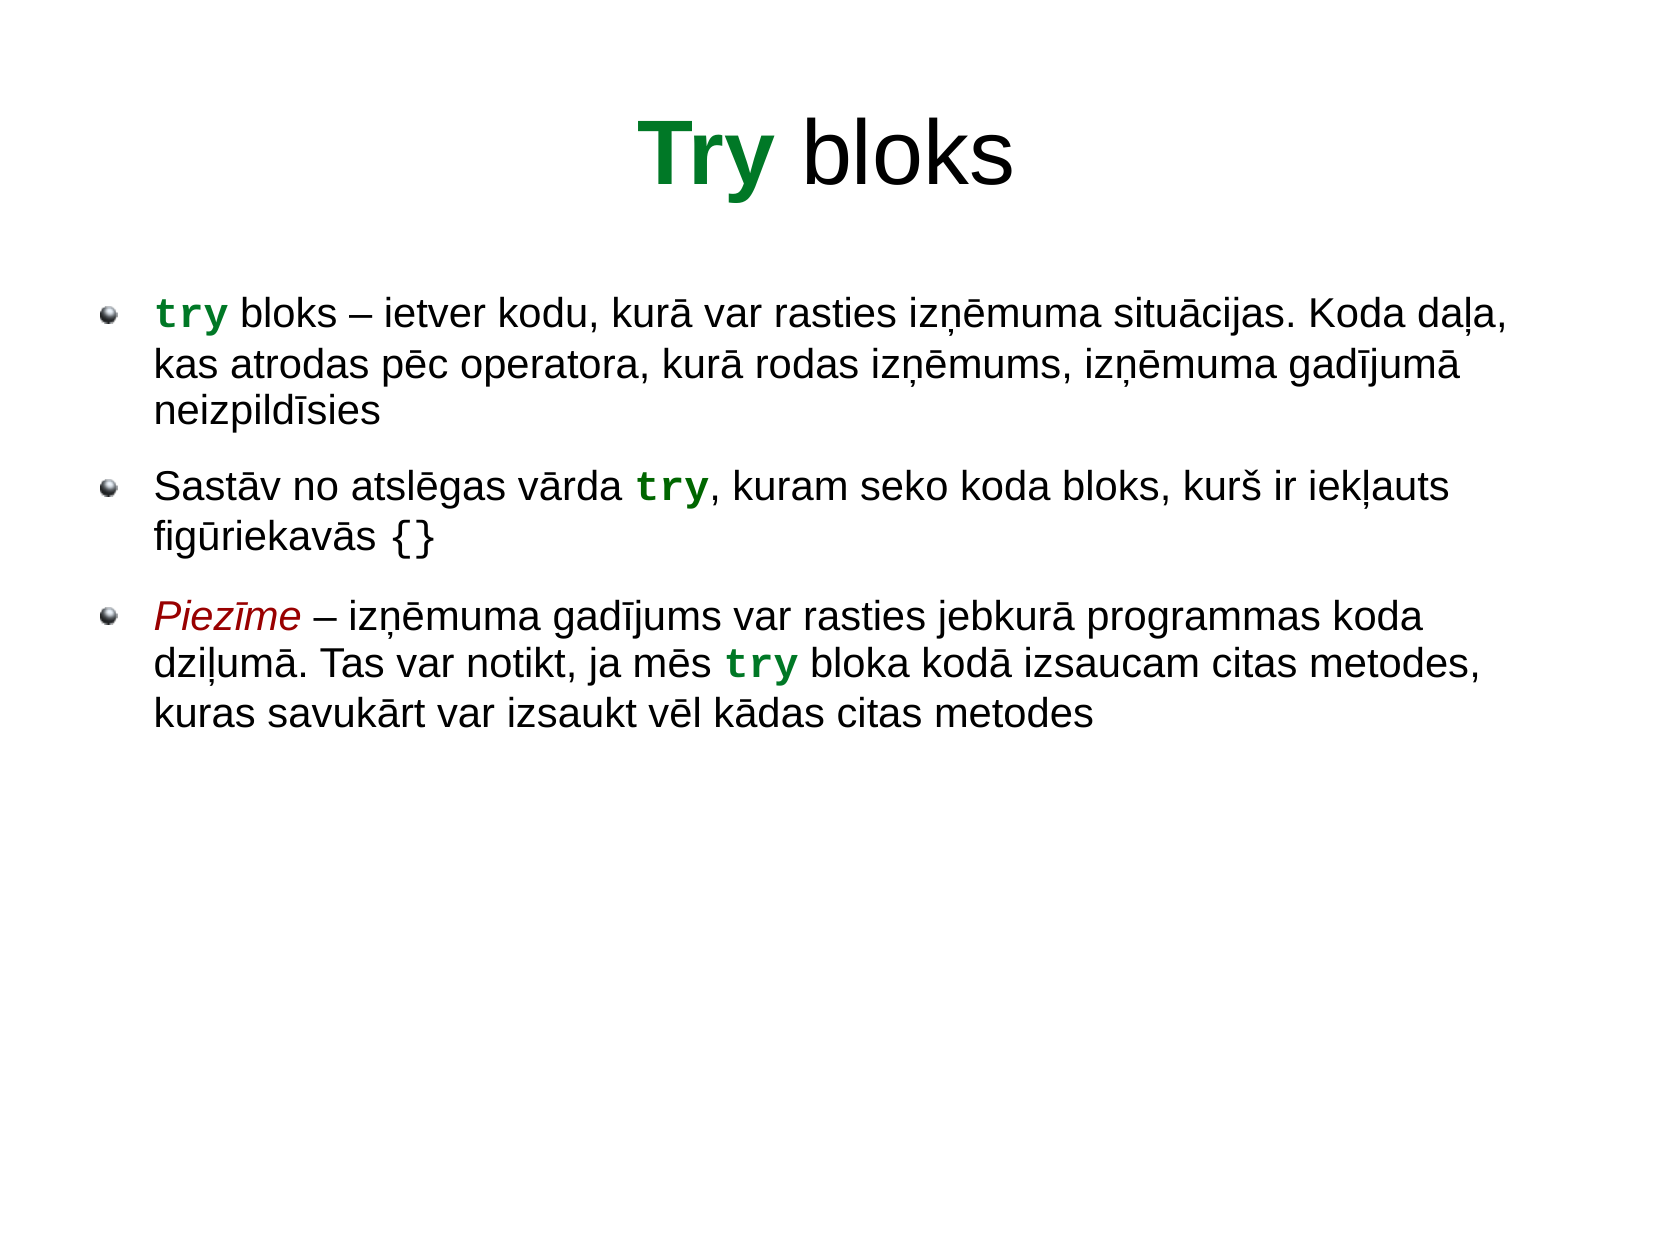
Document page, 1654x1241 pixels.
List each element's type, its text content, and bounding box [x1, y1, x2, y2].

title Try bloks [82, 49, 1571, 257]
list try bloks – ietver kodu, kurā var rasties izņēmuma situācijas. Koda daļa, kas atrodas pēc operatora, kurā rodas izņēmums, izņēmuma gadījumā neizpildīsies Sastāv no atslēgas vārda try, kuram seko koda bloks, kurš ir iekļauts figūriekavās {} Piezīme – izņēmuma gadījums var rasties jebkurā programmas koda dziļumā. Tas var notikt, ja mēs try bloka kodā izsaucam citas metodes, kuras savukārt var izsaukt vēl kādas citas metodes [82, 290, 1538, 1010]
